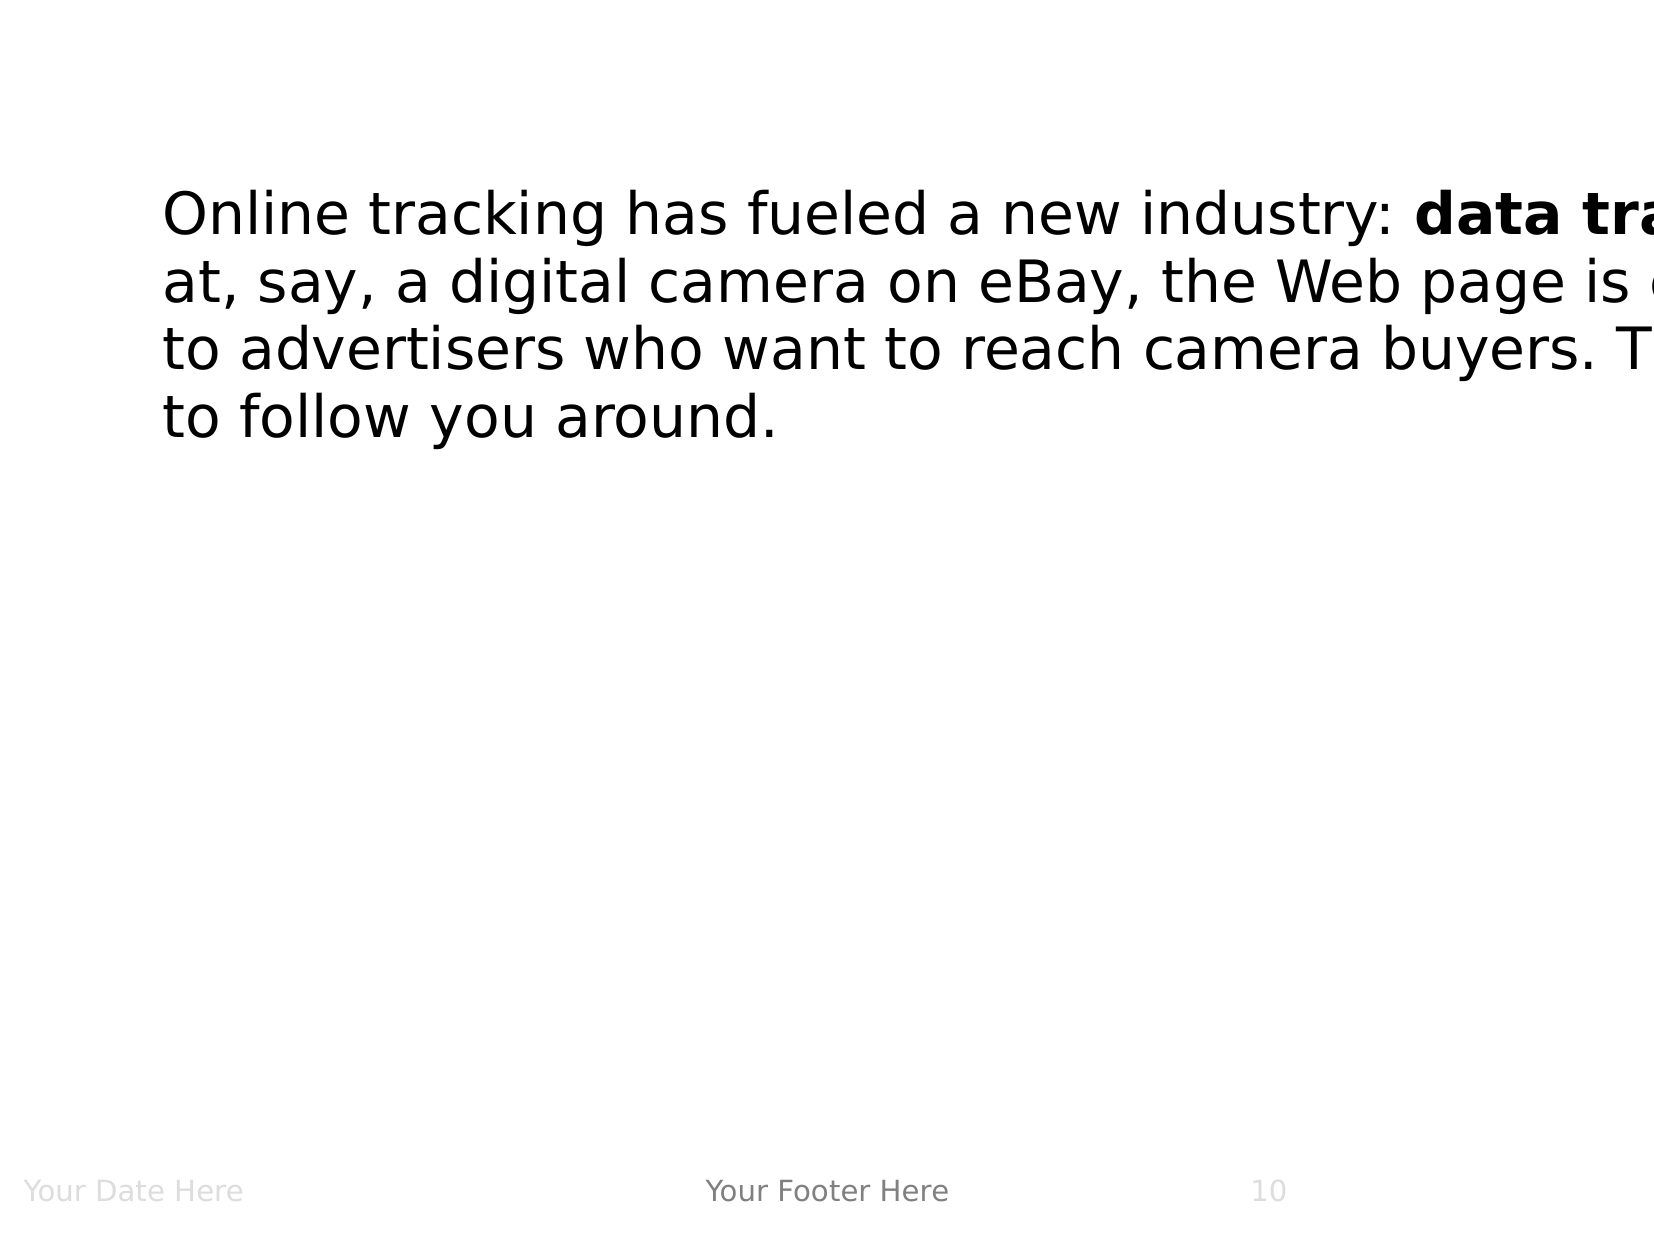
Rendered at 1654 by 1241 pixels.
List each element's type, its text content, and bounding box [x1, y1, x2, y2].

text_box Your Footer Here [565, 1172, 1090, 1241]
text_box Online tracking has fueled a new industry: data trading. On exchanges similar to the stock exchange, advertisers buy and sell customer profiles in millisecond trades. It works like this: when you look at, say, a digital camera on eBay, the Web page is embedded with code from a data exchange such as BlueKai. Once BlueKai is alerted that you are on the page, it instantly auctions off your “cookie” to advertisers who want to reach camera buyers. The highest bidder wins the right to show you a digital camera advertisement on subsequent pages that you visit. That’s often why online ads appear to follow you around. [147, 173, 1517, 1030]
text_box Your Date Here [23, 1172, 409, 1241]
text_box [1250, 1172, 1636, 1241]
